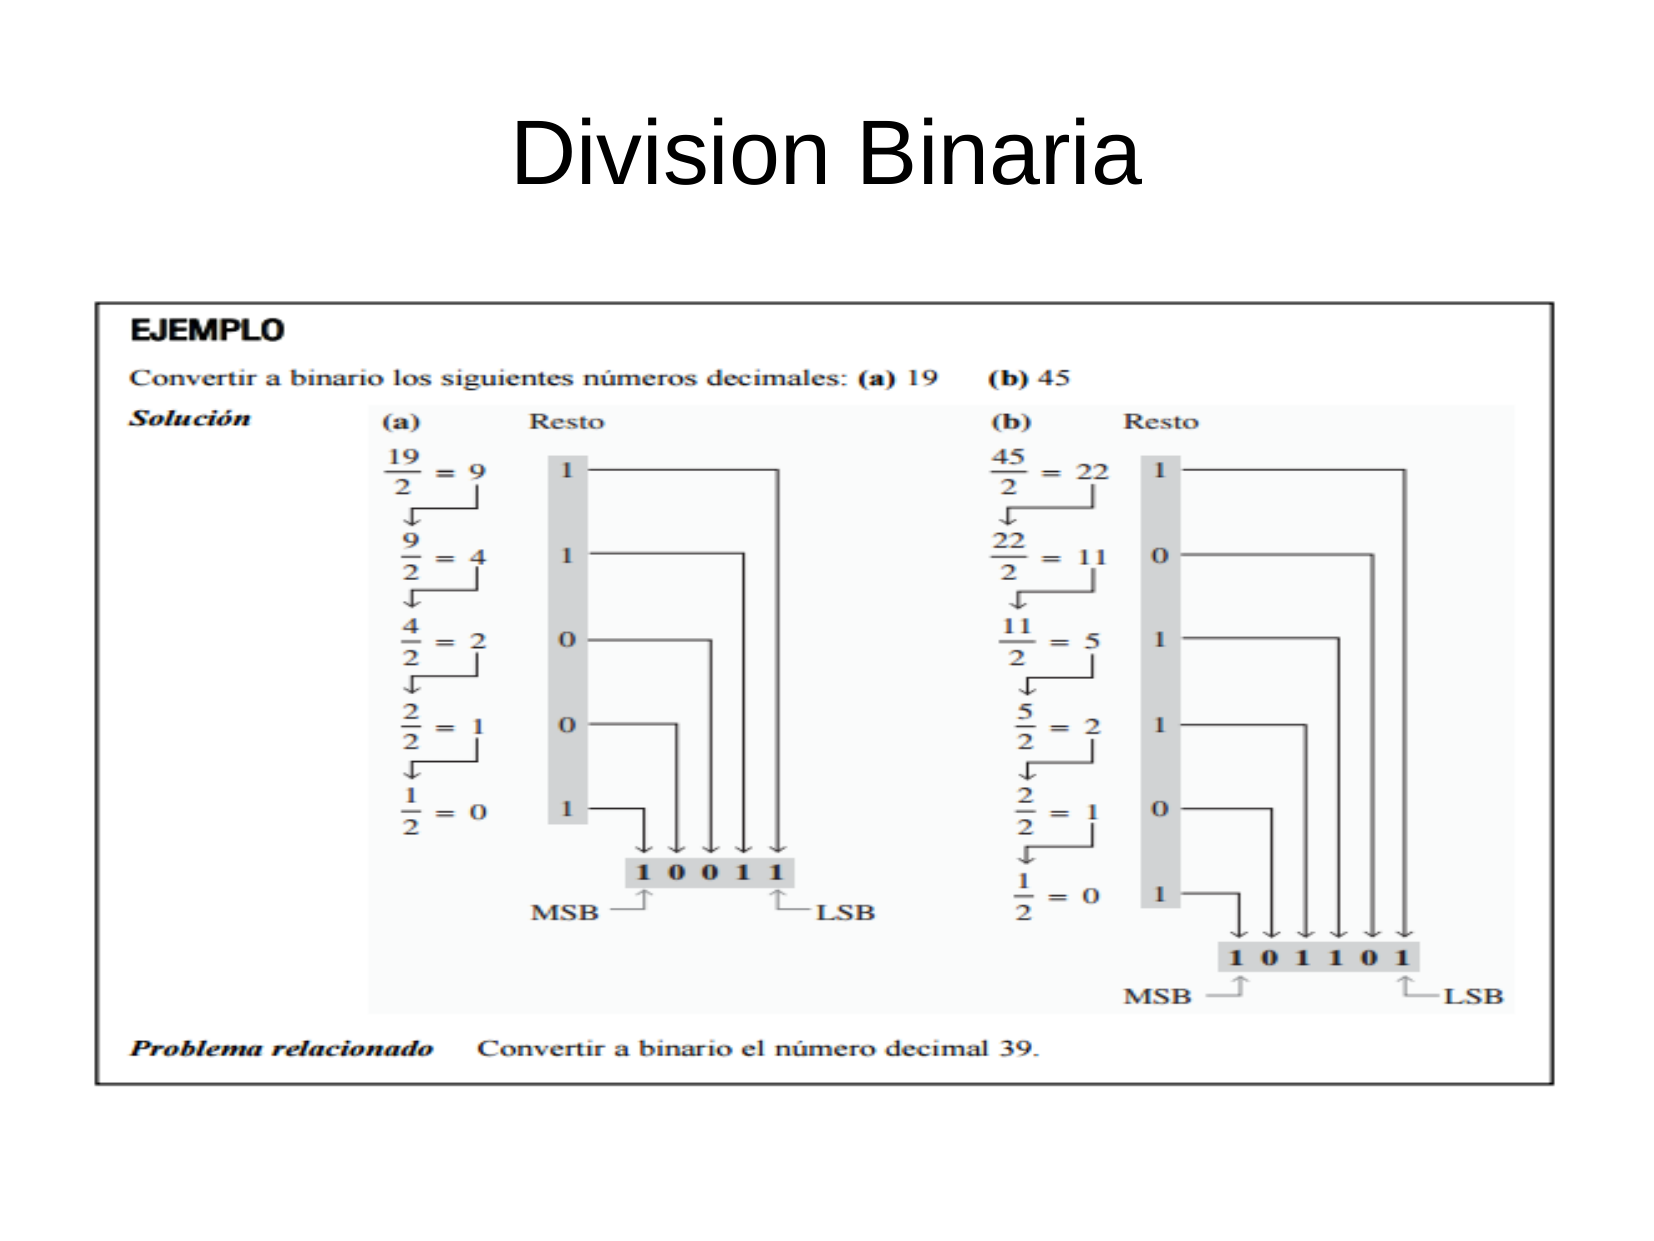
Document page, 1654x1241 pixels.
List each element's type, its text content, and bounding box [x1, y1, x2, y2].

picture [88, 295, 1565, 1093]
title Division Binaria [82, 49, 1571, 257]
